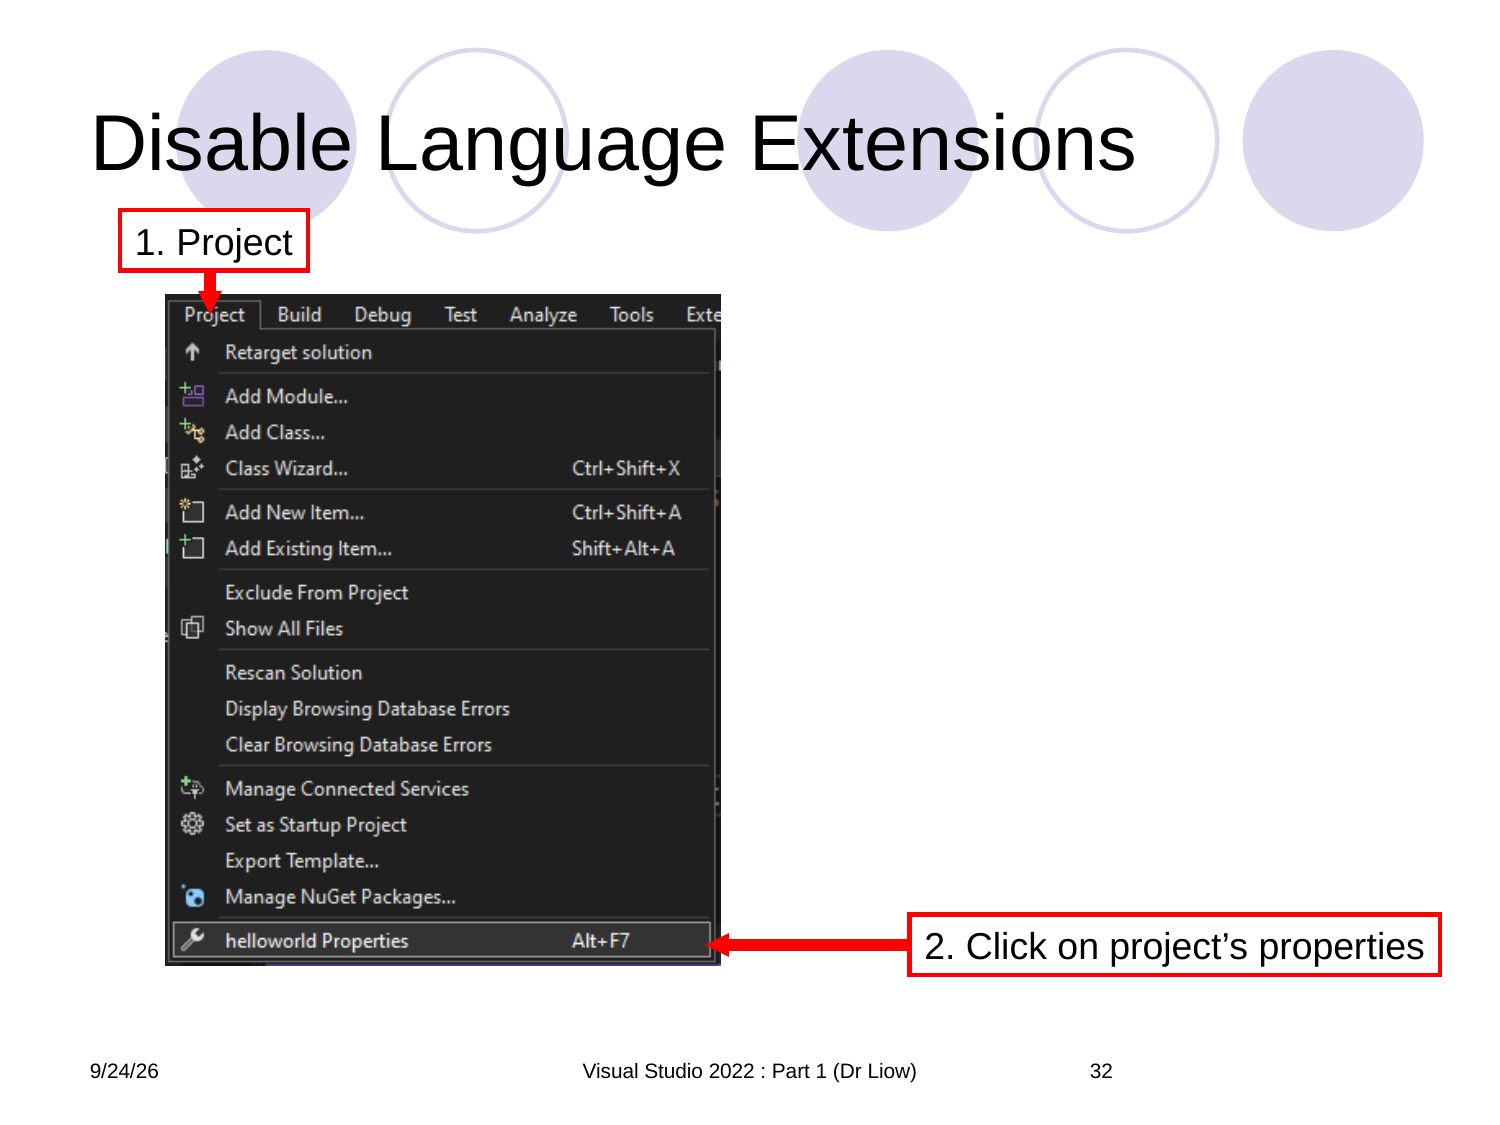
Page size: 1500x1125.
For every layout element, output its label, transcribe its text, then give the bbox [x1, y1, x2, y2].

text_box 2. Click on project’s properties [909, 914, 1441, 976]
picture [165, 294, 721, 966]
text_box 1/11/22 [74, 1049, 426, 1101]
text_box <number> [1074, 1049, 1426, 1101]
text_box Visual Studio 2022 : Part 1 (Dr Liow) [512, 1049, 988, 1101]
text_box 1. Project [120, 209, 308, 271]
title Disable Language Extensions [75, 45, 1426, 233]
